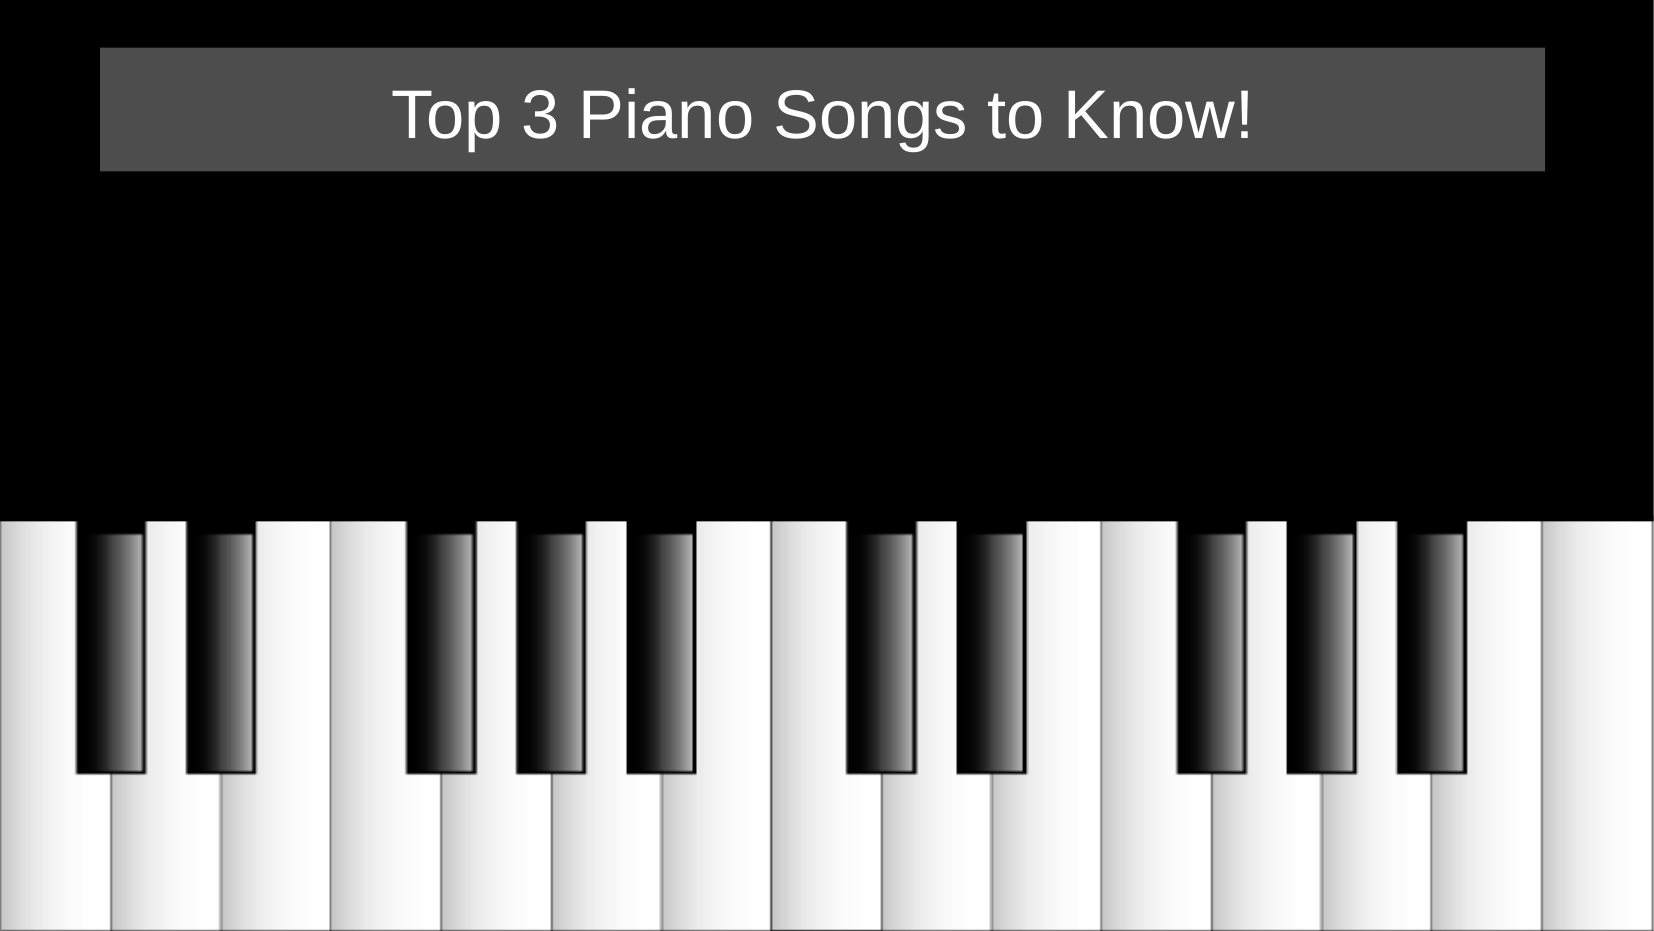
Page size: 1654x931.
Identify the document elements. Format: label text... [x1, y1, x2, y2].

picture [0, 522, 1654, 931]
title Top 3 Piano Songs to Know! [76, 37, 1565, 193]
